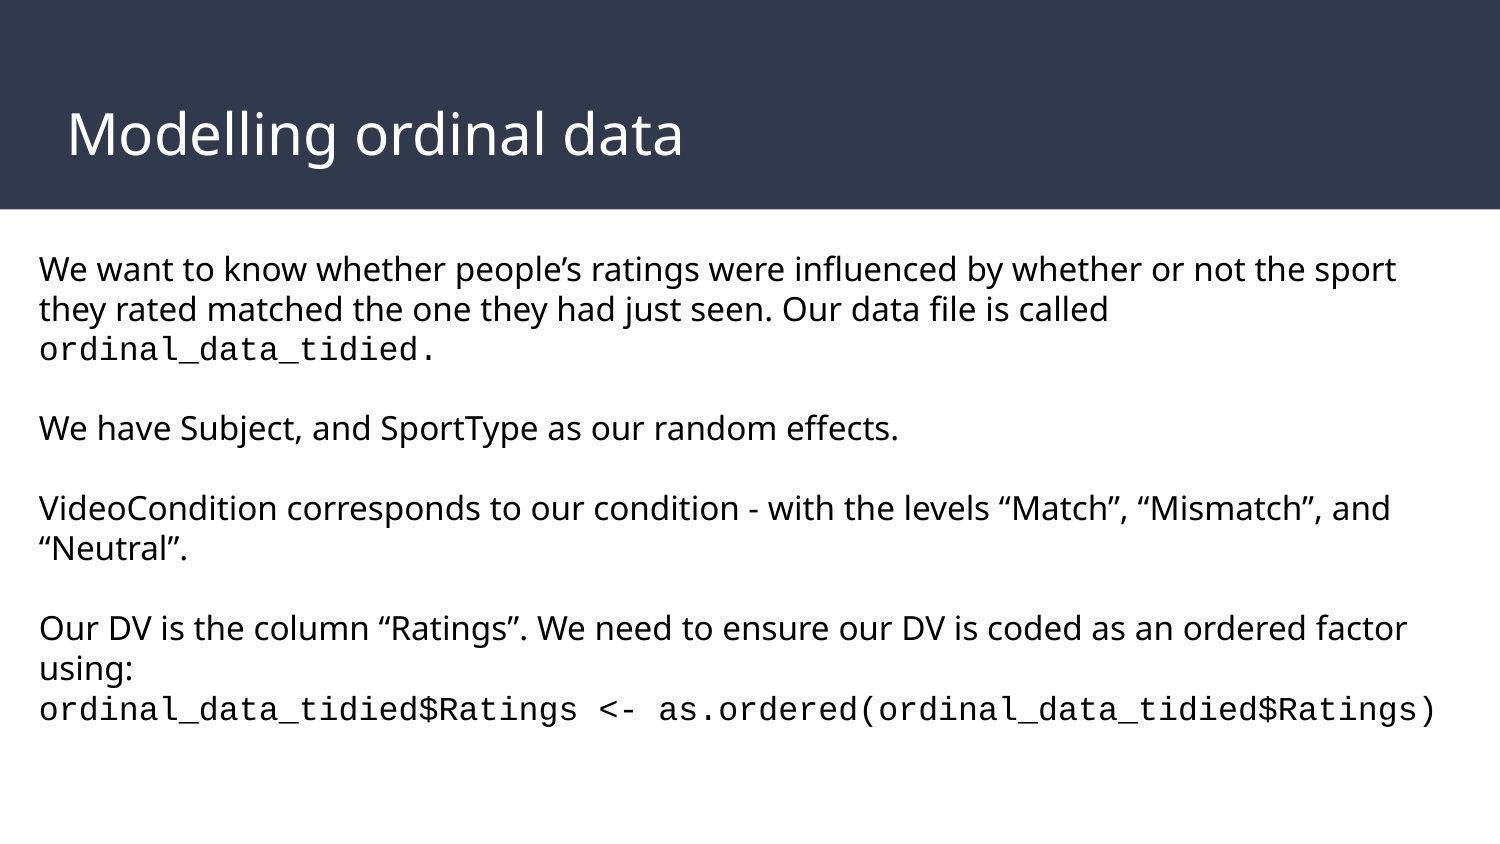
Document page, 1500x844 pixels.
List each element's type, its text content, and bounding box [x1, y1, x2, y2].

title Modelling ordinal data [51, 82, 1449, 185]
text_box We want to know whether people’s ratings were influenced by whether or not the sport they rated matched the one they had just seen. Our data file is called ordinal_data_tidied. We have Subject, and SportType as our random effects. VideoCondition corresponds to our condition - with the levels “Match”, “Mismatch”, and “Neutral”. Our DV is the column “Ratings”. We need to ensure our DV is coded as an ordered factor using: ordinal_data_tidied$Ratings <- as.ordered(ordinal_data_tidied$Ratings) [24, 232, 1464, 810]
